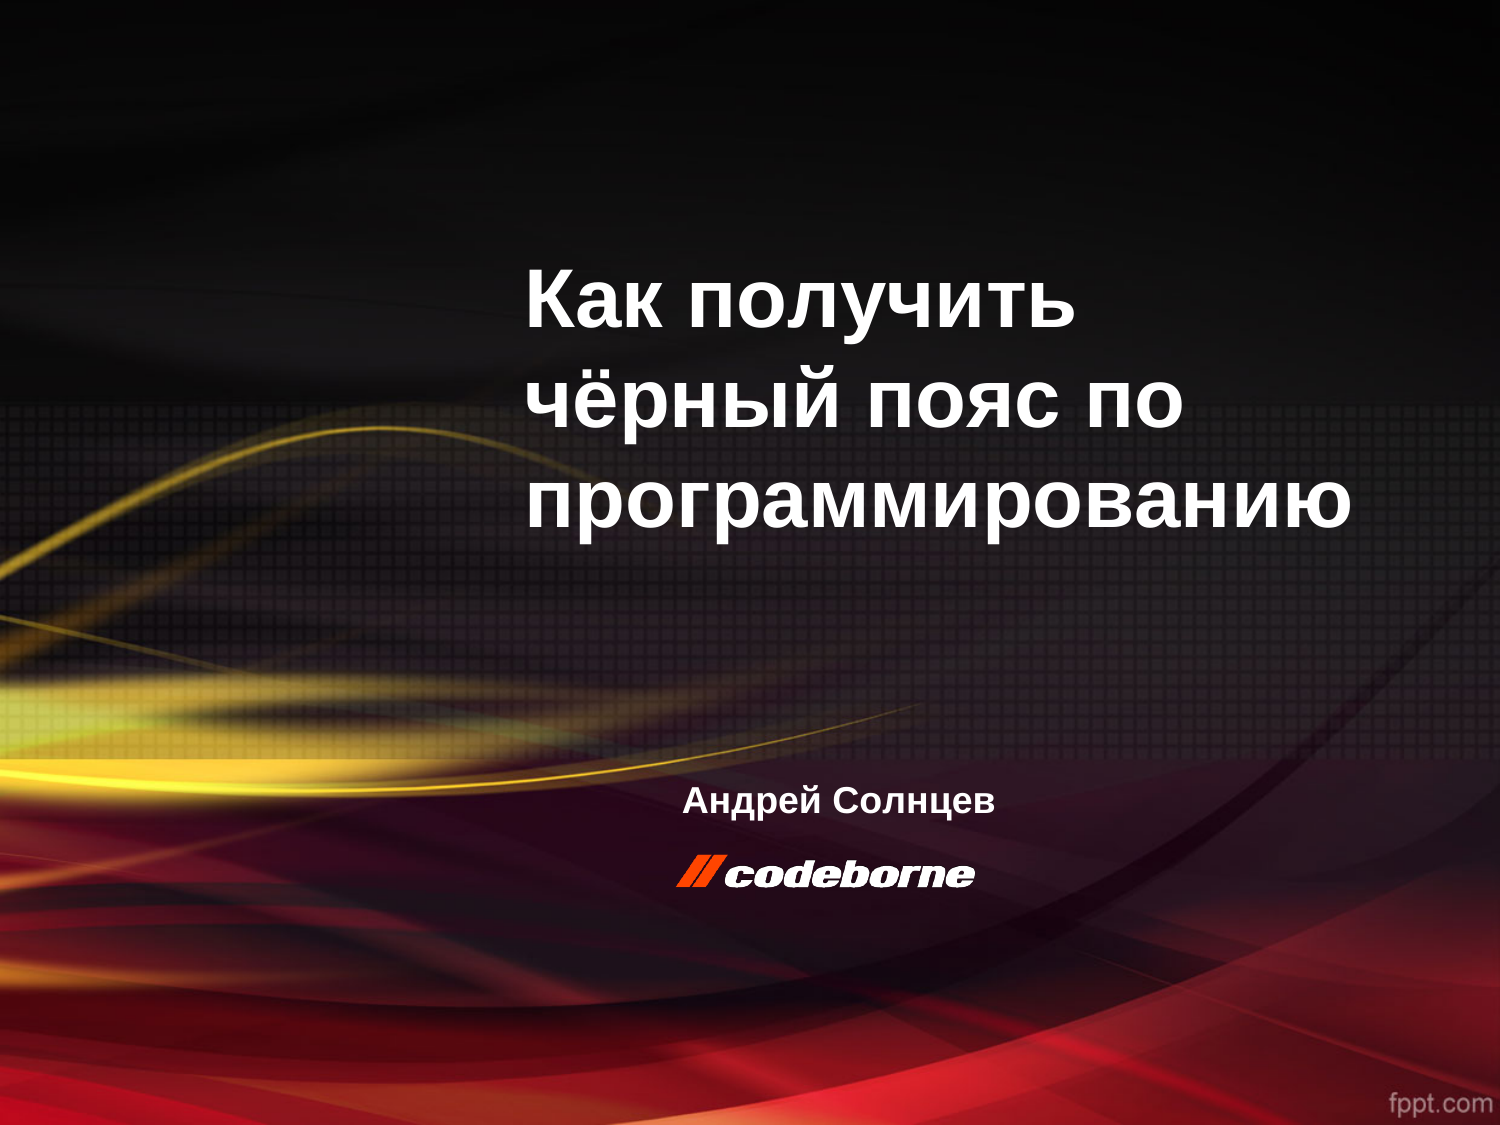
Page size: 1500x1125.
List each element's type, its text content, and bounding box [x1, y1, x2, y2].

picture [0, 0, 1500, 1125]
text_box Андрей Солнцев [631, 757, 1152, 840]
title Как получить чёрный пояс по программированию [510, 202, 1441, 587]
